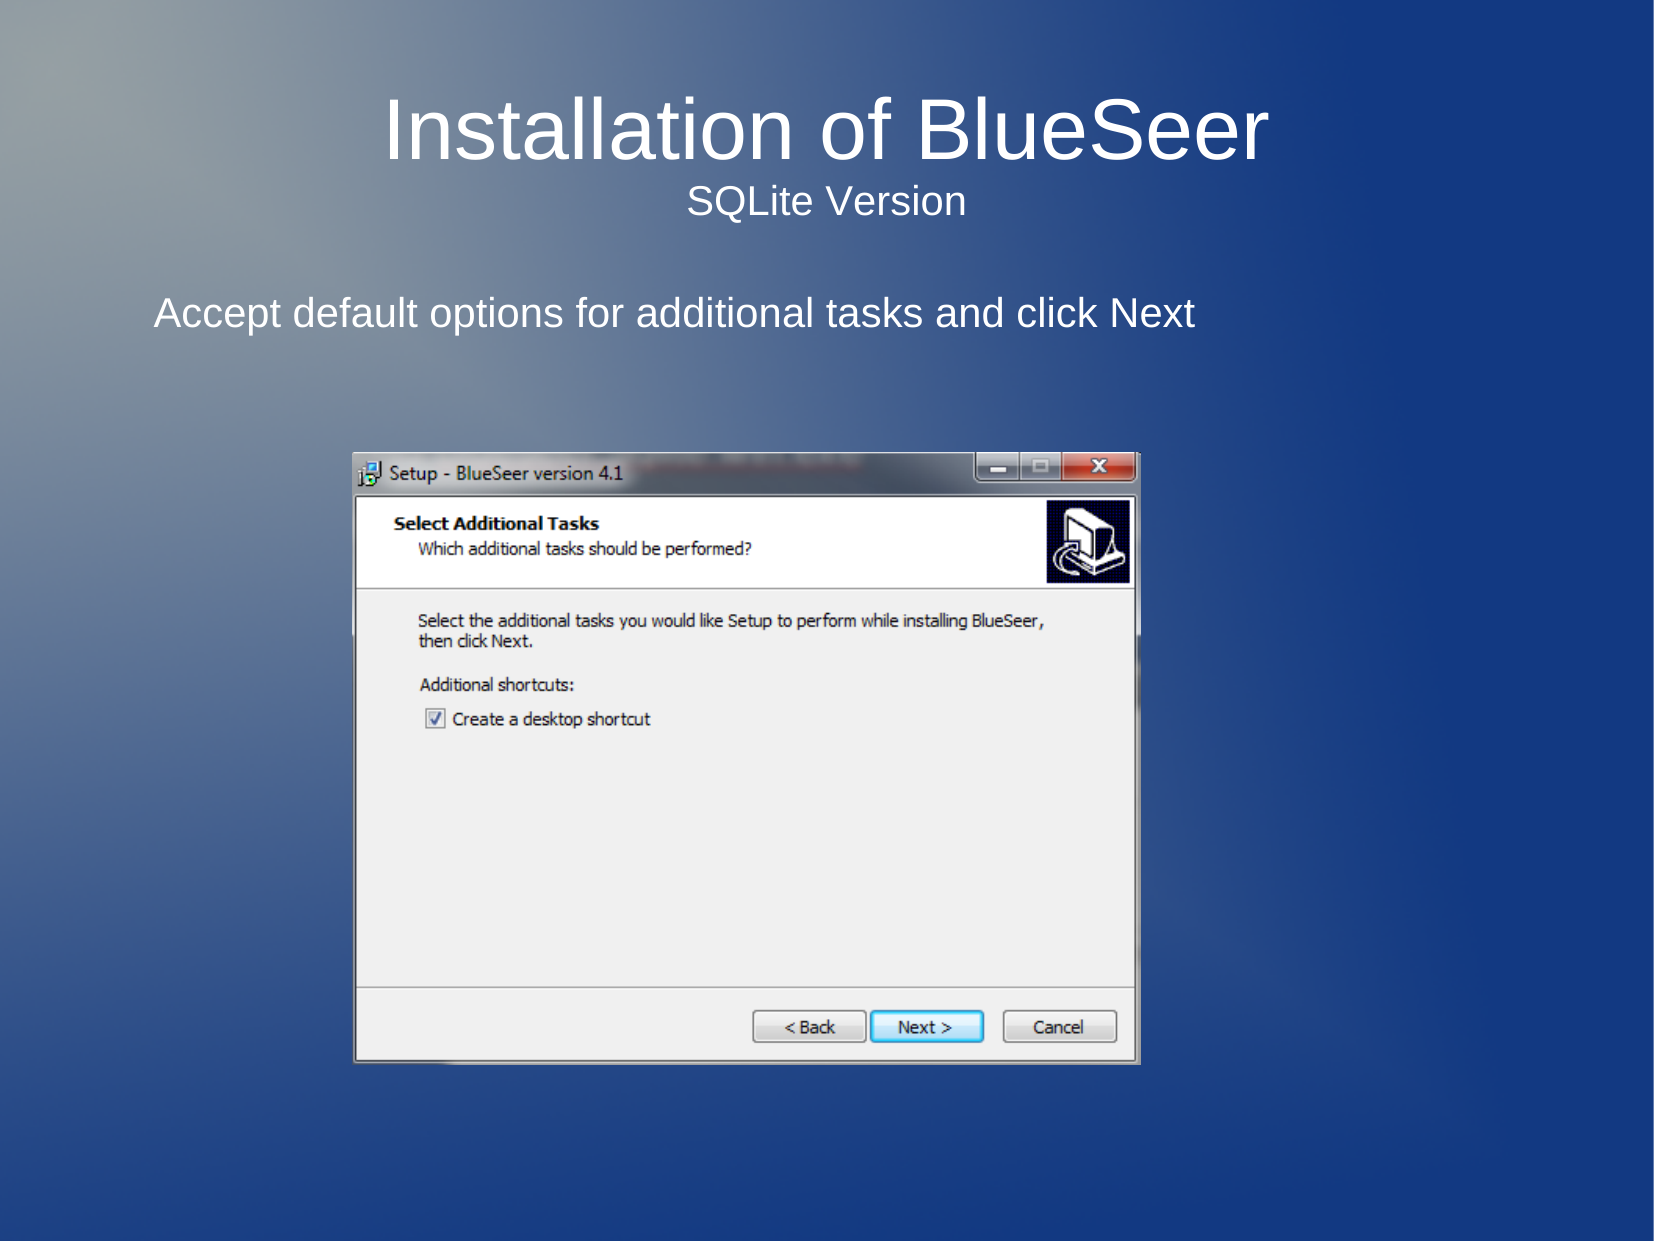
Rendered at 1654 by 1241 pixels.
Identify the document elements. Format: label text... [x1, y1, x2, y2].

list Accept default options for additional tasks and click Next [82, 290, 1571, 586]
title Installation of BlueSeer SQLite Version [82, 49, 1571, 257]
picture [0, 0, 1654, 1241]
